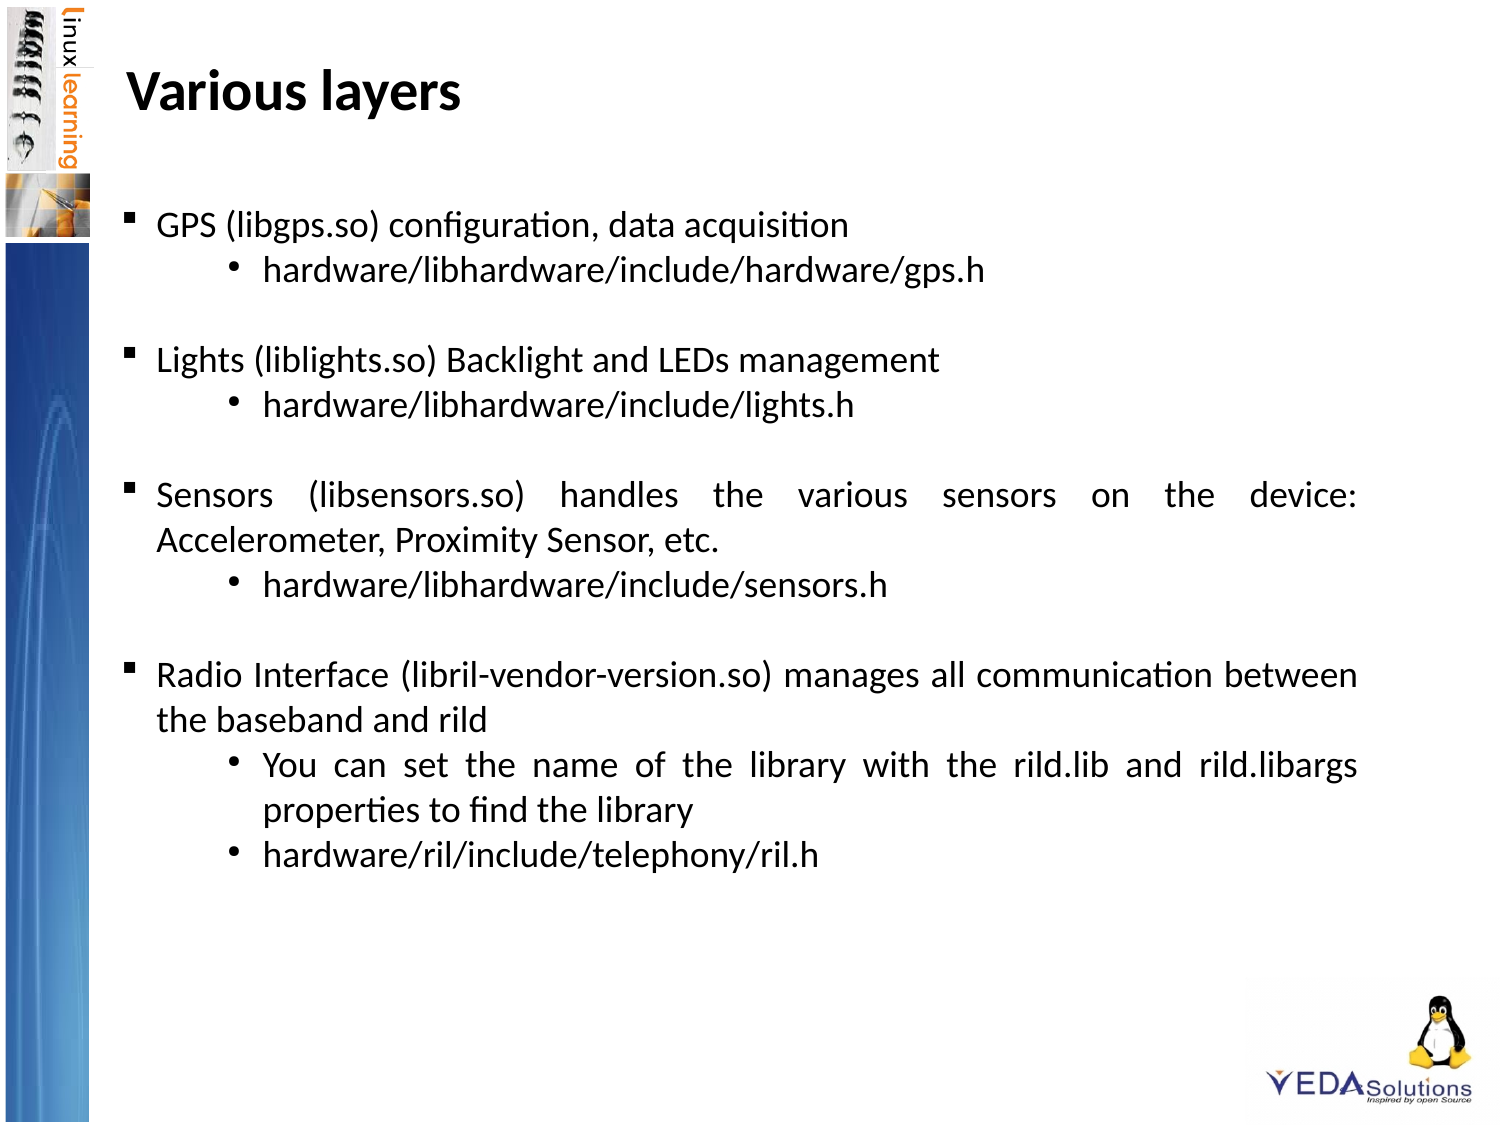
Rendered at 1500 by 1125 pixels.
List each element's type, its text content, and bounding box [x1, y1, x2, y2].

picture [1245, 977, 1500, 1125]
text_box Various layers [112, 45, 1425, 197]
text_box GPS (libgps.so) configuration, data acquisition hardware/libhardware/include/hardware/gps.h Lights (liblights.so) Backlight and LEDs management hardware/libhardware/include/lights.h Sensors (libsensors.so) handles the various sensors on the device: Accelerometer, Proximity Sensor, etc. hardware/libhardware/include/sensors.h Radio Interface (libril-vendor-version.so) manages all communication between the baseband and rild You can set the name of the library with the rild.lib and rild.libargs properties to find the library hardware/ril/include/telephony/ril.h [106, 143, 1375, 952]
picture [5, 243, 89, 1122]
picture [5, 0, 97, 237]
